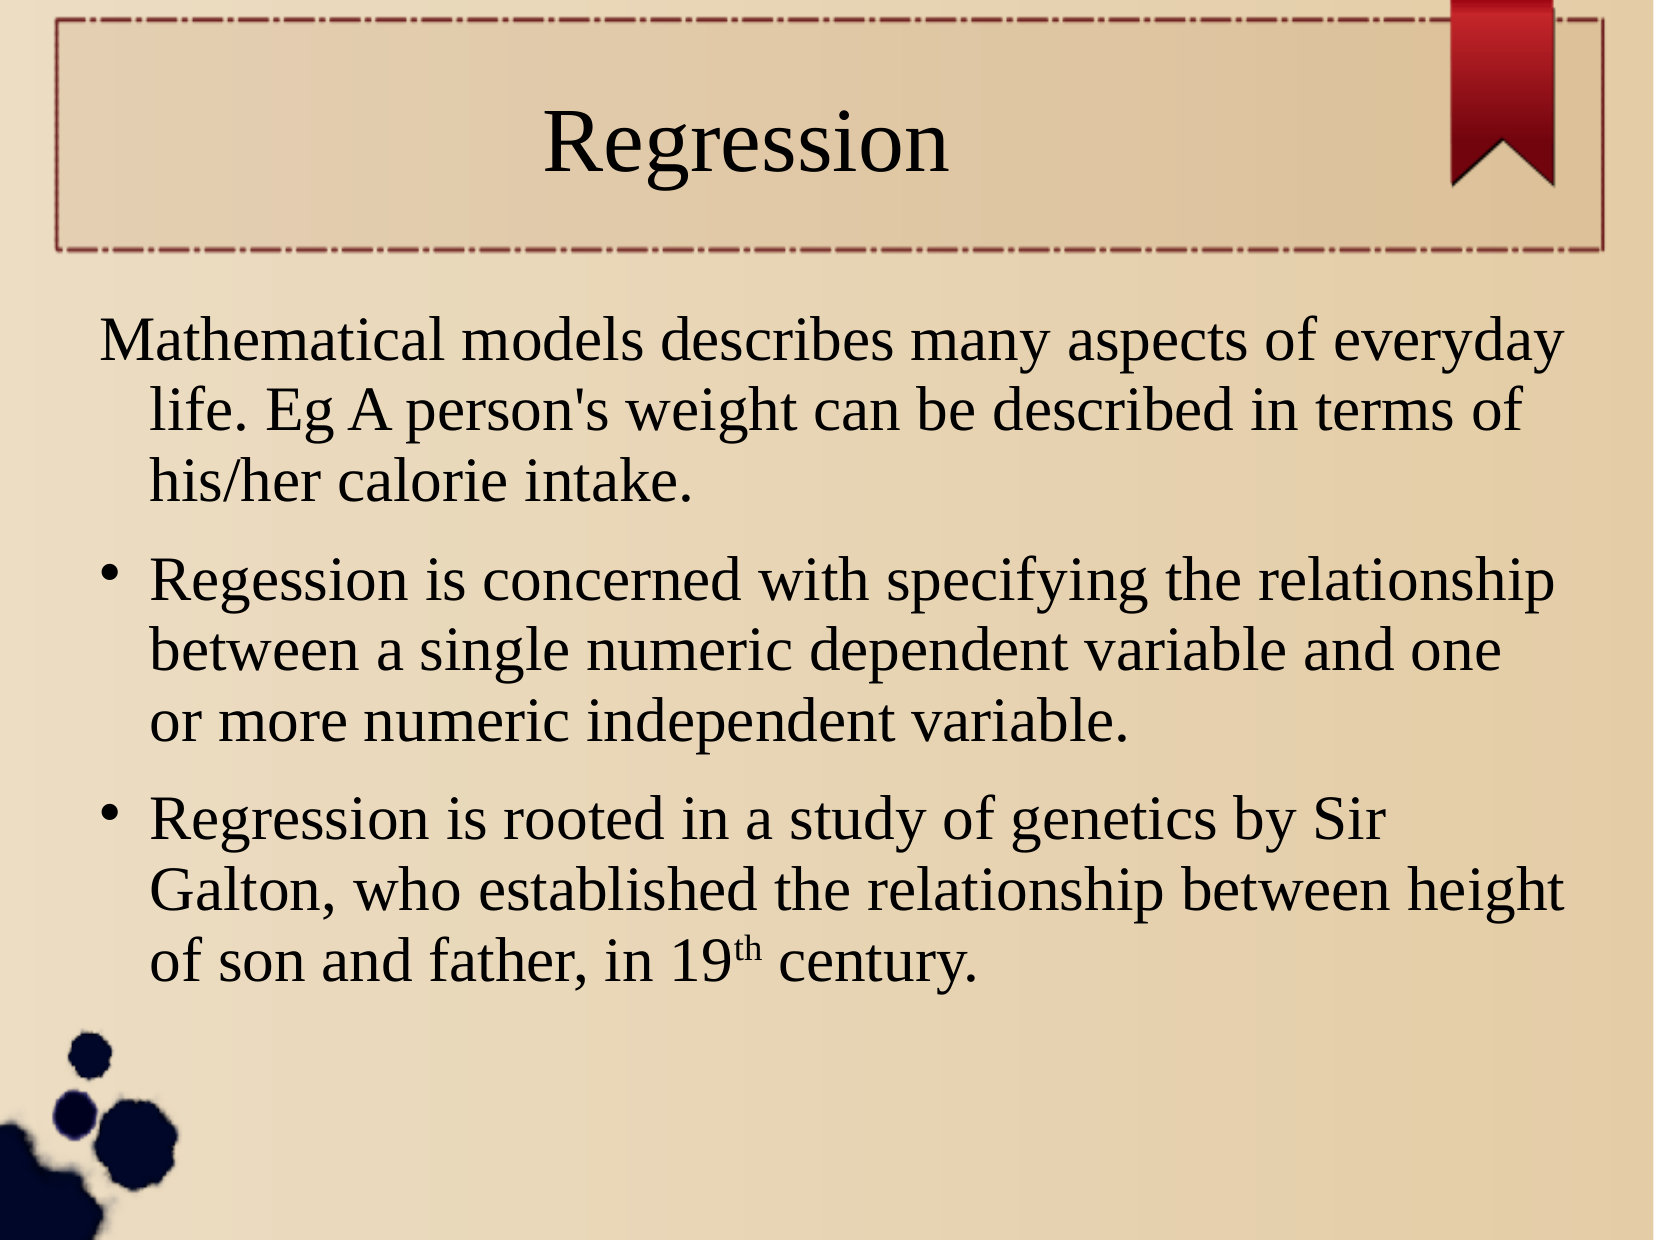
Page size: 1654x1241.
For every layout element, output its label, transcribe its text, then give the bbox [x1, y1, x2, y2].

title Regression [82, 47, 1412, 229]
list Mathematical models describes many aspects of everyday life. Eg A person's weight can be described in terms of his/her calorie intake. Regession is concerned with specifying the relationship between a single numeric dependent variable and one or more numeric independent variable. Regression is rooted in a study of genetics by Sir Galton, who established the relationship between height of son and father, in 19th century. [82, 299, 1571, 1019]
picture [0, 0, 1654, 1240]
